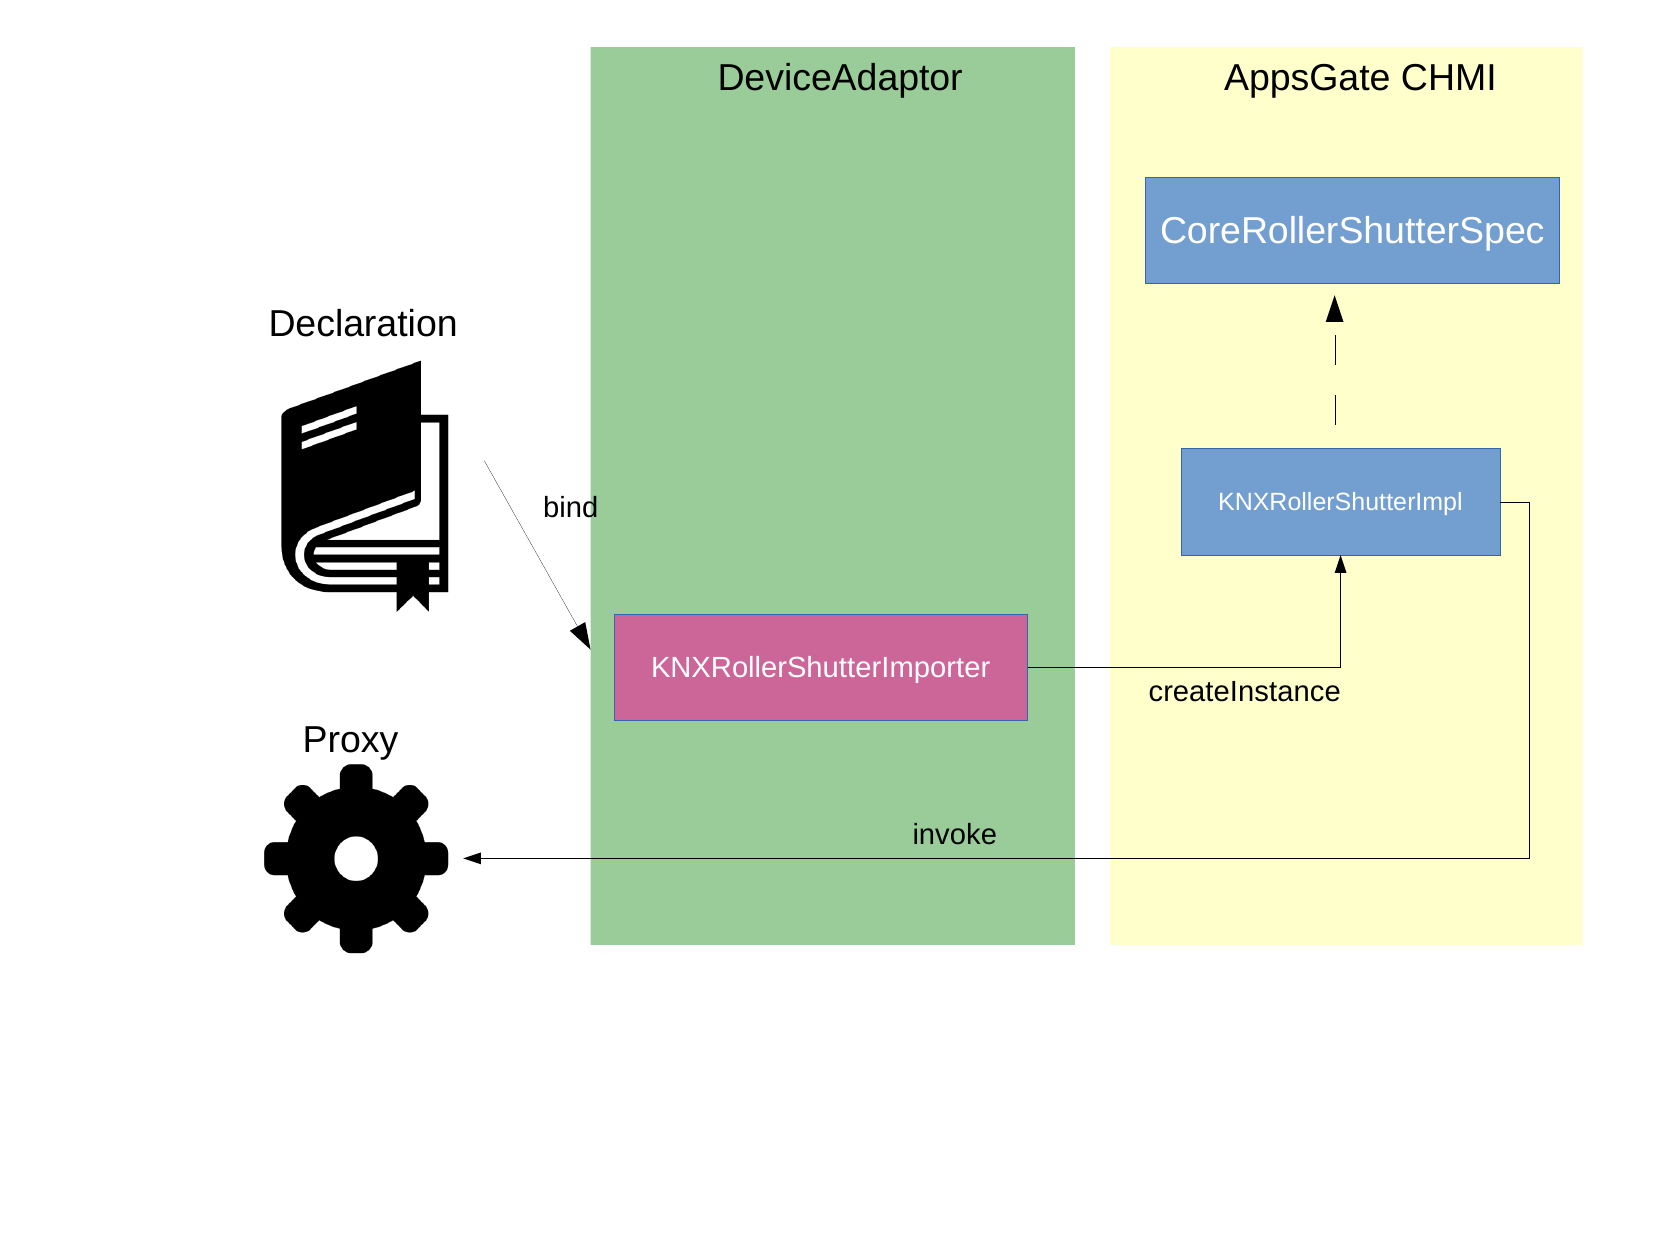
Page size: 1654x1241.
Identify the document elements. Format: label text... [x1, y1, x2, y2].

text_box Proxy [288, 710, 414, 768]
text_box DeviceAdaptor [702, 49, 978, 107]
picture [200, 346, 529, 626]
text_box Declaration [253, 295, 473, 353]
text_box invoke [897, 810, 1134, 859]
text_box [1110, 503, 1529, 858]
text_box KNXRollerShutterImpl [1181, 448, 1501, 556]
text_box CoreRollerShutterSpec [1145, 177, 1560, 284]
text_box [1110, 47, 1583, 945]
text_box AppsGate CHMI [1209, 49, 1512, 107]
text_box createInstance [1133, 667, 1371, 715]
text_box bind [528, 483, 671, 532]
text_box [590, 47, 1075, 858]
text_box [590, 859, 1075, 945]
text_box KNXRollerShutterImporter [614, 614, 1028, 721]
picture [248, 748, 464, 969]
